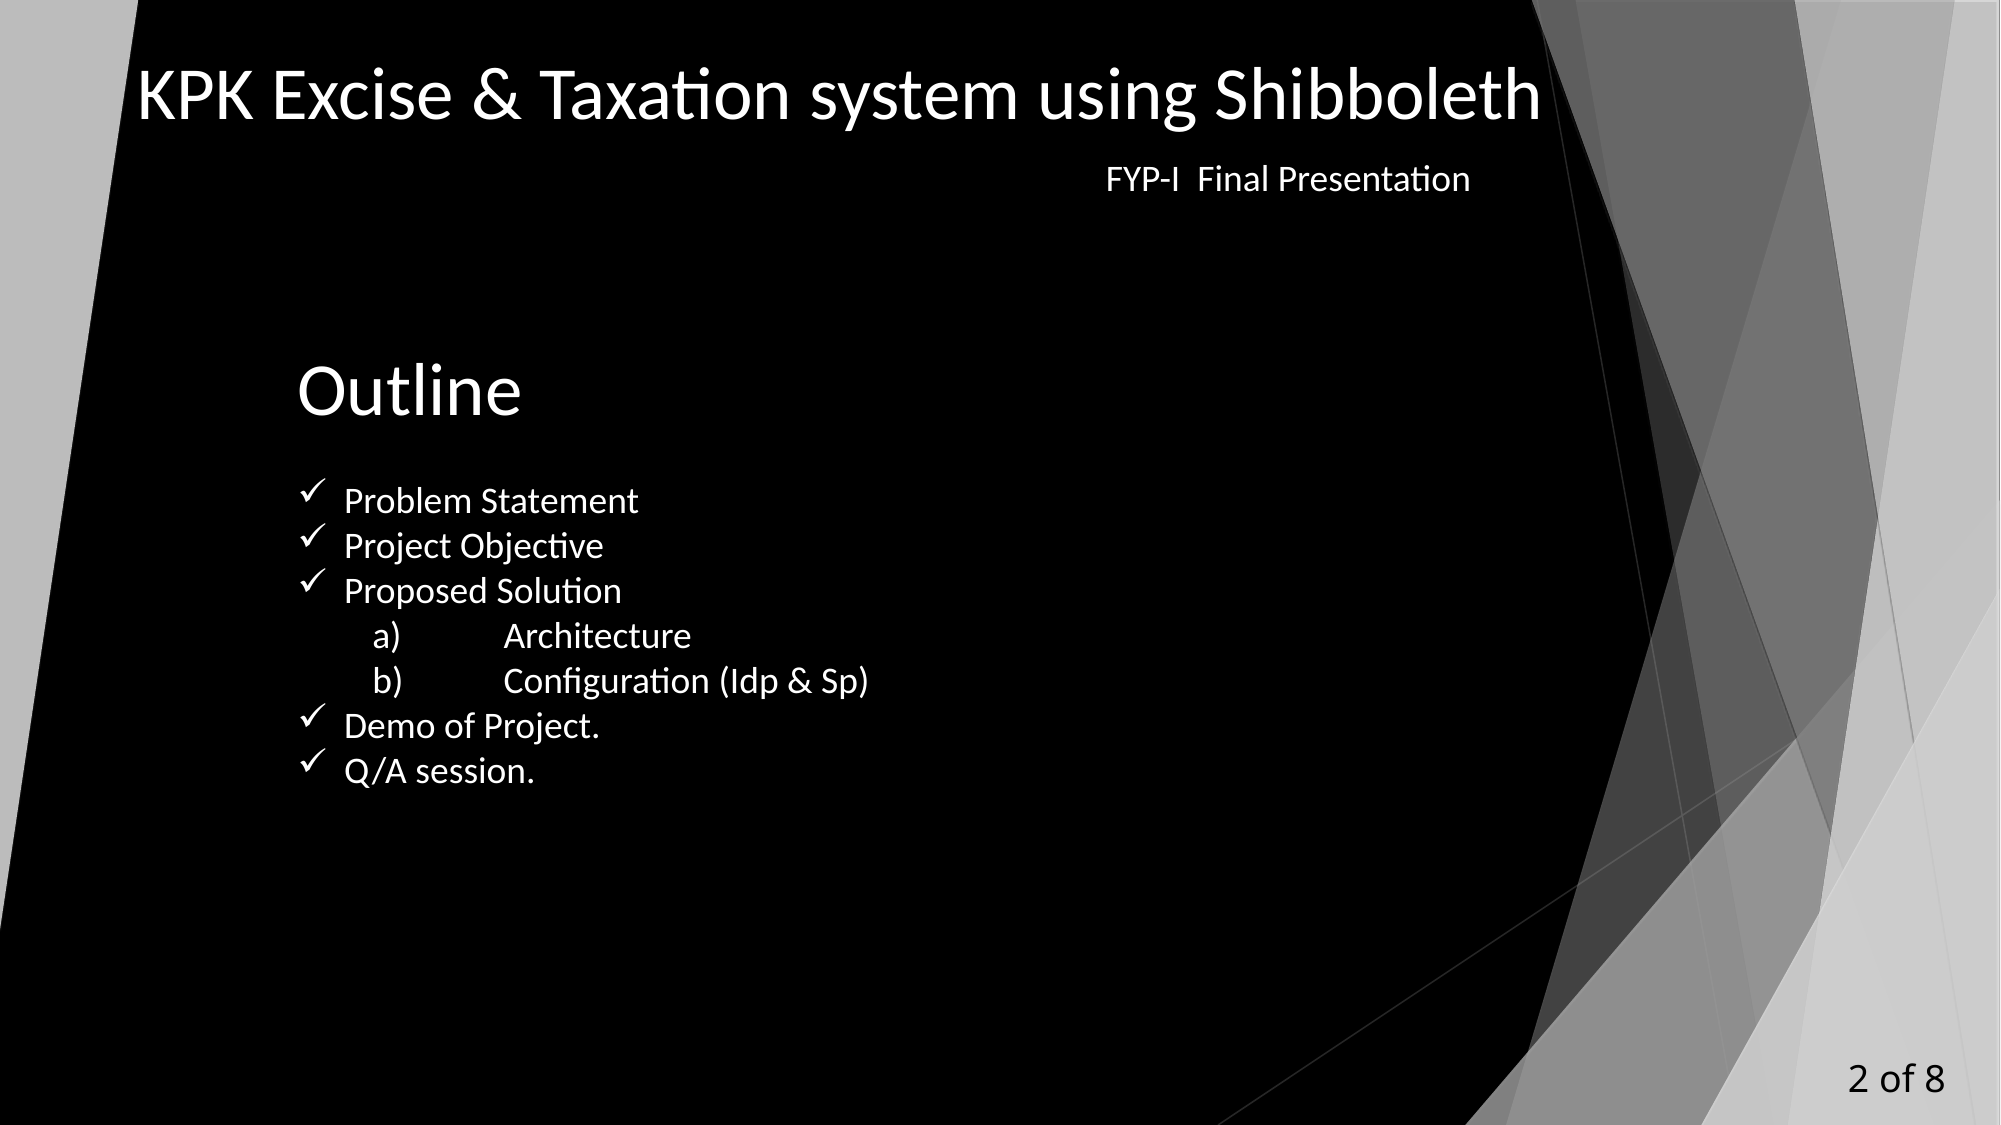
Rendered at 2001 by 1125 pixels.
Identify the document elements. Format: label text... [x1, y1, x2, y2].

text_box 2 of 8 [1813, 1047, 2000, 1108]
text_box Outline Problem Statement Project Objective Proposed Solution Architecture Configuration (Idp & Sp) Demo of Project. Q/A session. [282, 333, 1283, 799]
text_box FYP-I Final Presentation [1624, 146, 2000, 207]
text_box KPK Excise & Taxation system using Shibboleth [102, 20, 1624, 256]
